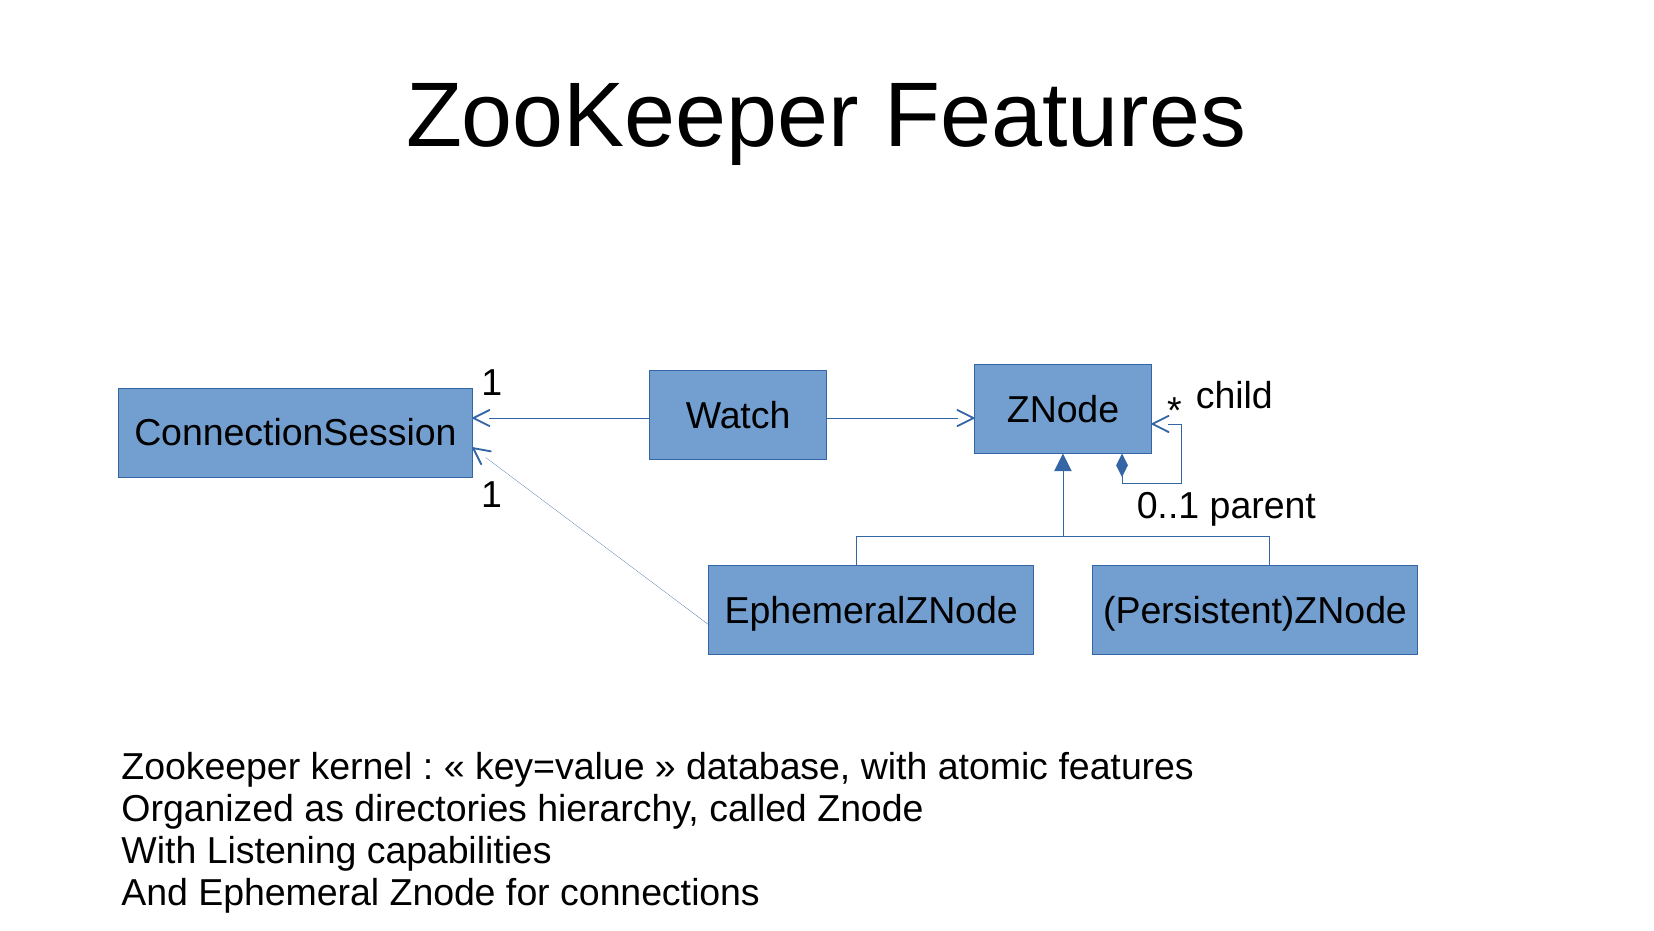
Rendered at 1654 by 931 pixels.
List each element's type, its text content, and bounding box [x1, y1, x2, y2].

text_box Zookeeper kernel : « key=value » database, with atomic features Organized as directories hierarchy, called Znode With Listening capabilities And Ephemeral Znode for connections [106, 738, 1231, 921]
text_box 1 [466, 354, 517, 412]
text_box * [1152, 382, 1197, 440]
text_box ZNode [974, 364, 1152, 454]
text_box EphemeralZNode [708, 565, 1034, 655]
text_box (Persistent)ZNode [1092, 565, 1418, 655]
title ZooKeeper Features [82, 37, 1571, 193]
text_box 0..1 parent [1122, 477, 1331, 534]
text_box Watch [649, 370, 827, 460]
text_box ConnectionSession [118, 388, 473, 478]
text_box 1 [466, 466, 517, 524]
text_box child [1181, 367, 1288, 424]
